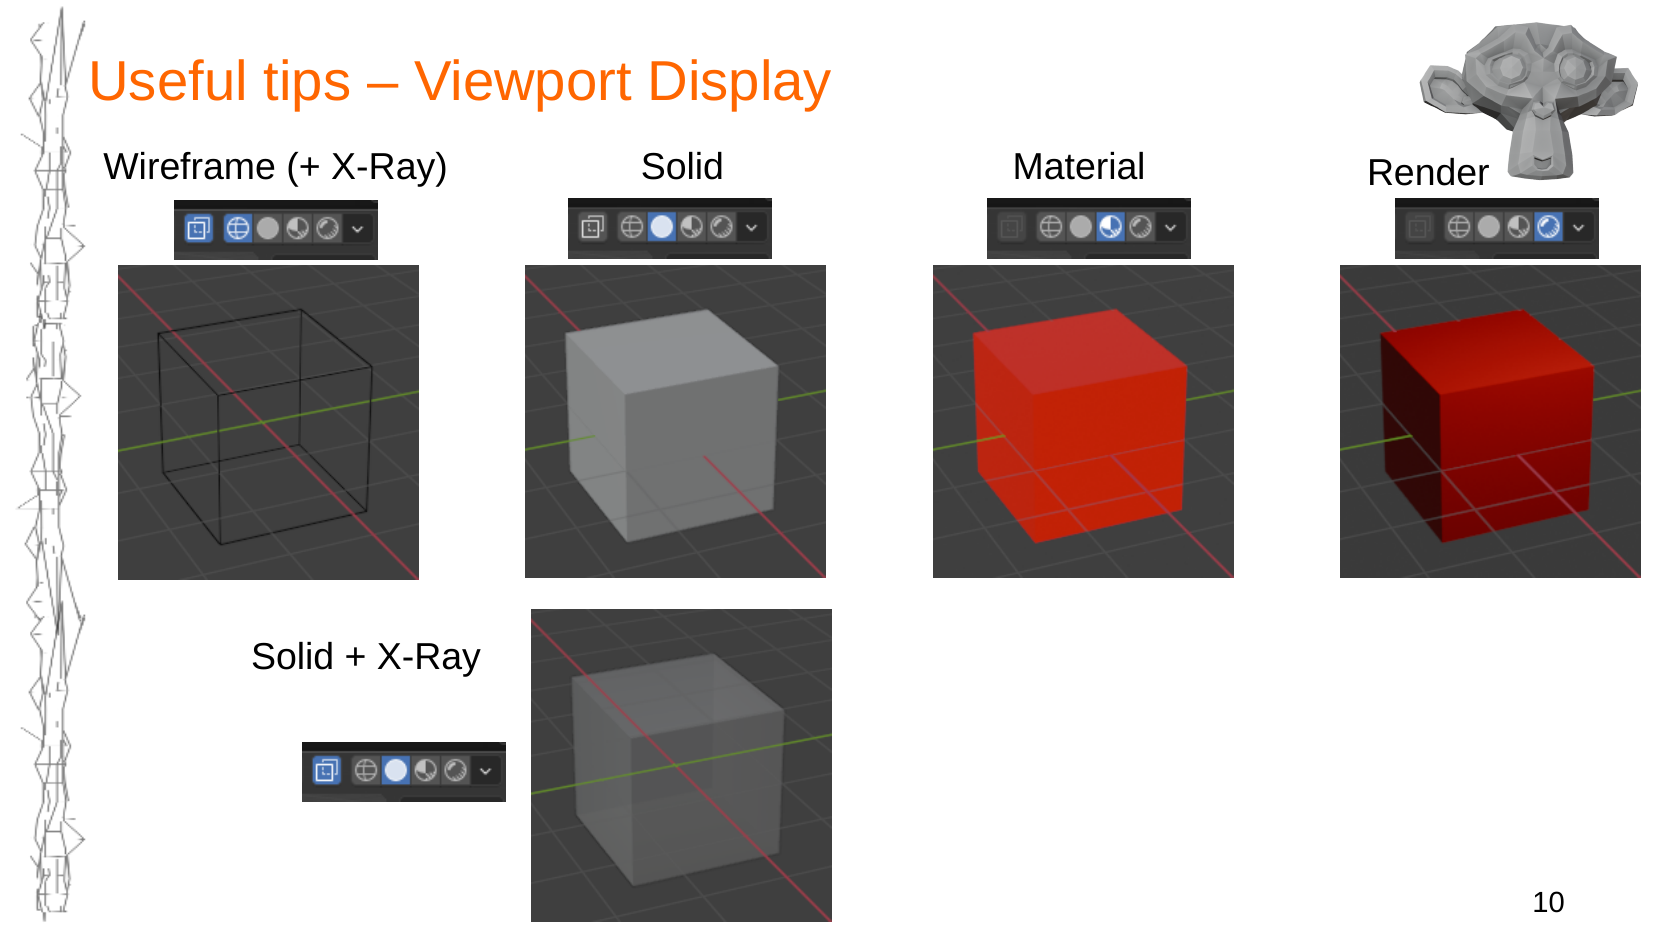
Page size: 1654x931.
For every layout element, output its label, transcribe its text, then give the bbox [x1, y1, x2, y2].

picture [118, 265, 419, 580]
text_box Wireframe (+ X-Ray) [88, 137, 625, 195]
picture [1411, 11, 1645, 189]
picture [174, 200, 378, 260]
picture [933, 265, 1234, 578]
picture [1395, 198, 1599, 259]
picture [525, 265, 826, 578]
picture [568, 198, 772, 259]
title Useful tips – Viewport Display [88, 29, 1447, 133]
text_box Solid + X-Ray [236, 628, 520, 685]
picture [1340, 265, 1641, 578]
text_box Material [998, 137, 1235, 195]
picture [302, 742, 506, 802]
text_box Render [1352, 143, 1589, 201]
picture [987, 198, 1191, 259]
picture [531, 609, 832, 922]
text_box Solid [625, 137, 863, 195]
